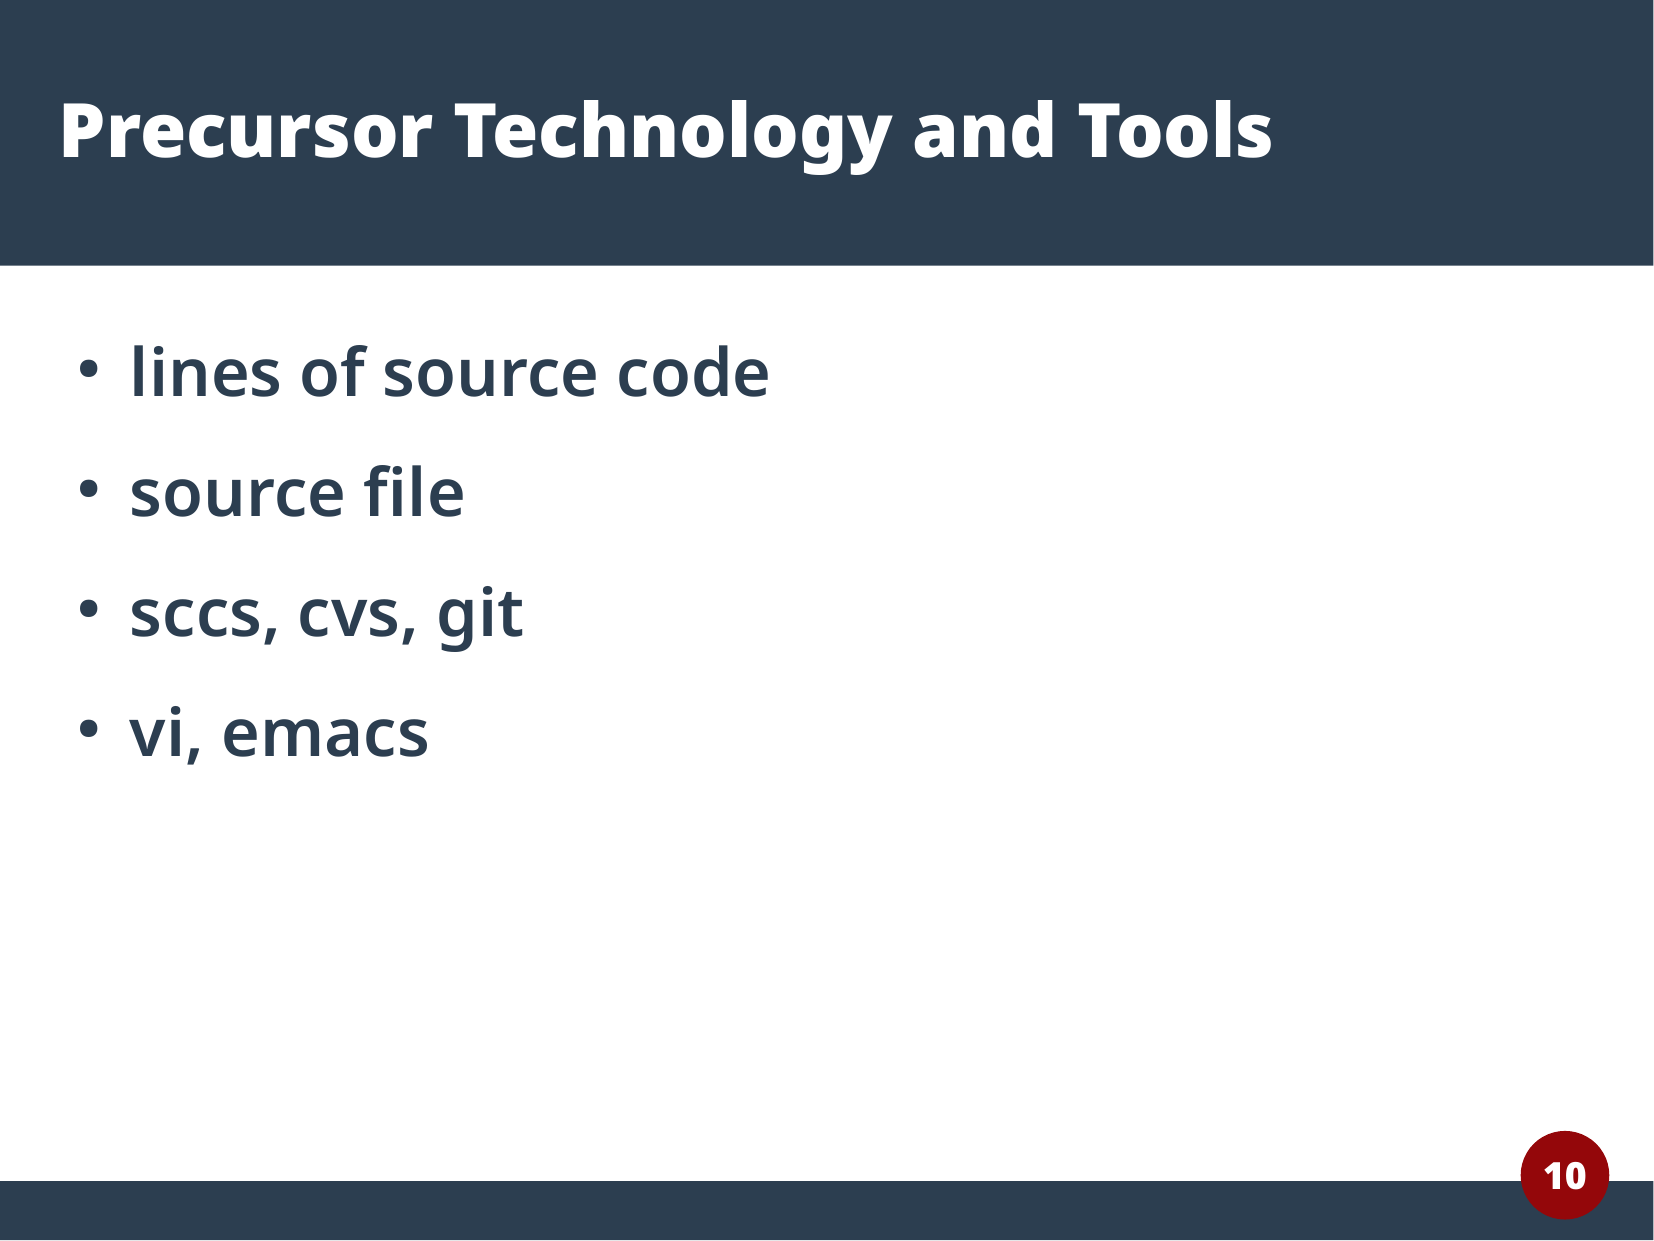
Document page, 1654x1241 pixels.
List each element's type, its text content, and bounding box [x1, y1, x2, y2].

text_box [59, 49, 1595, 207]
list lines of source code source file sccs, cvs, git vi, emacs [59, 324, 1595, 1152]
